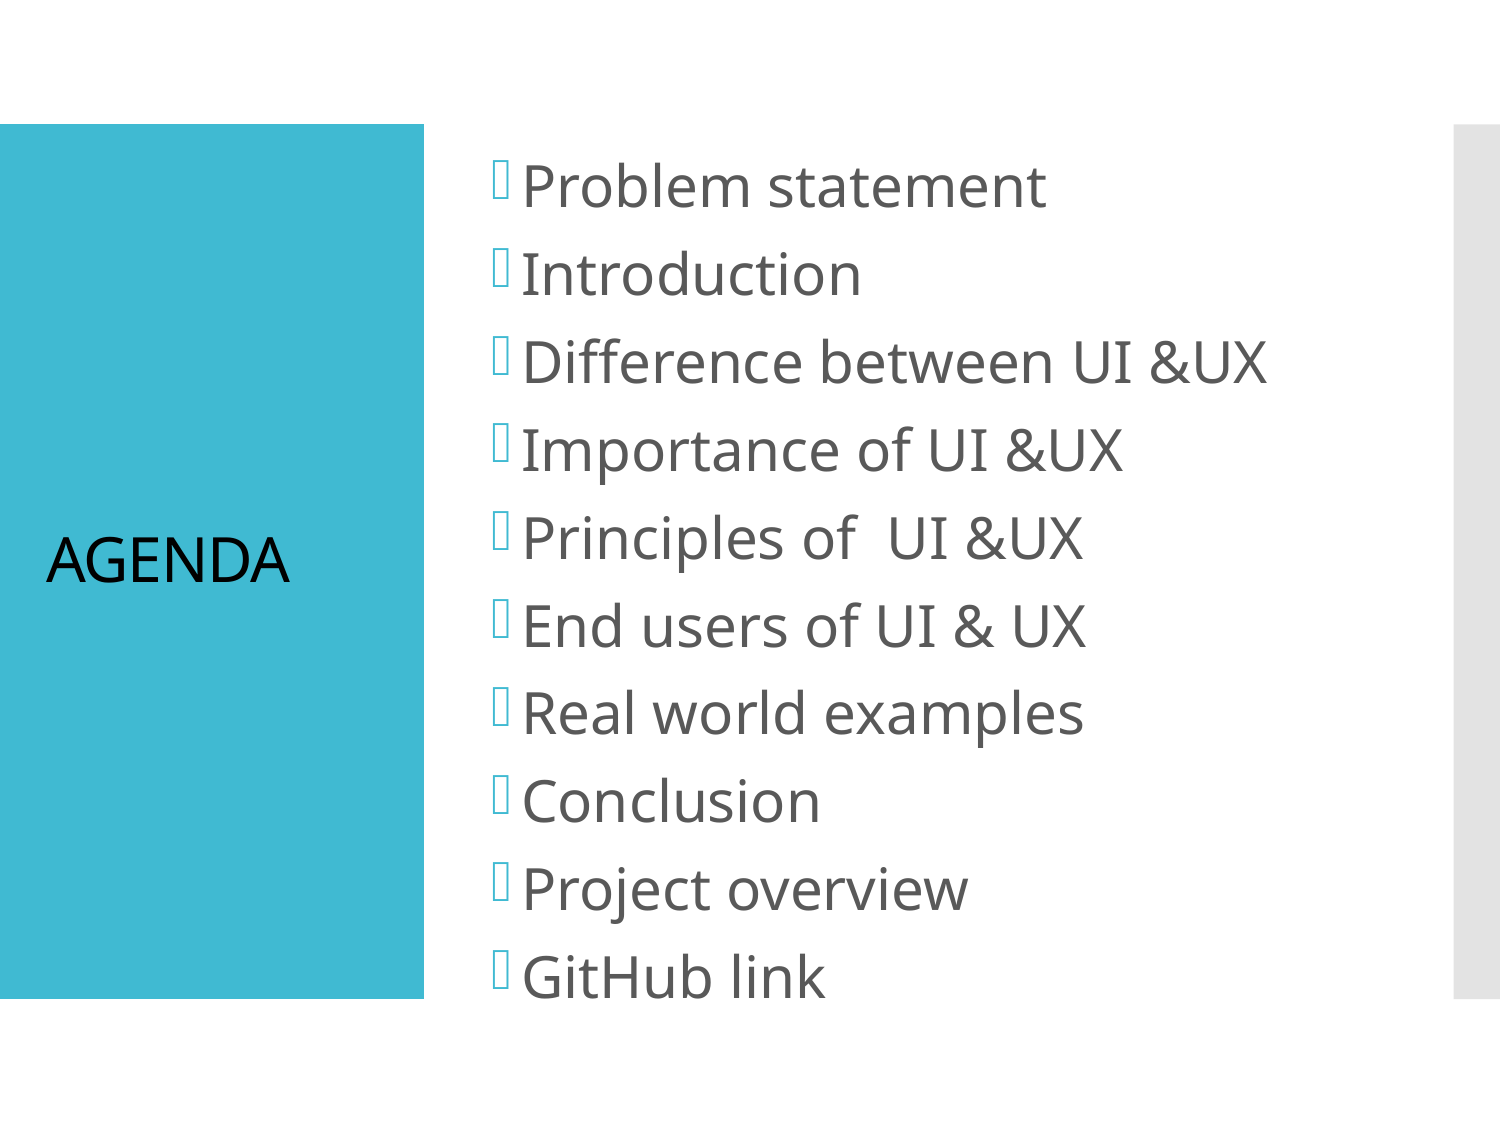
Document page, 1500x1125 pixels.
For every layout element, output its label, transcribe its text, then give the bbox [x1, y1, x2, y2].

list Problem statement Introduction Difference between UI &UX Importance of UI &UX Principles of UI &UX End users of UI & UX Real world examples Conclusion Project overview GitHub link [476, 141, 1377, 1027]
title AGENDA [31, 184, 394, 940]
